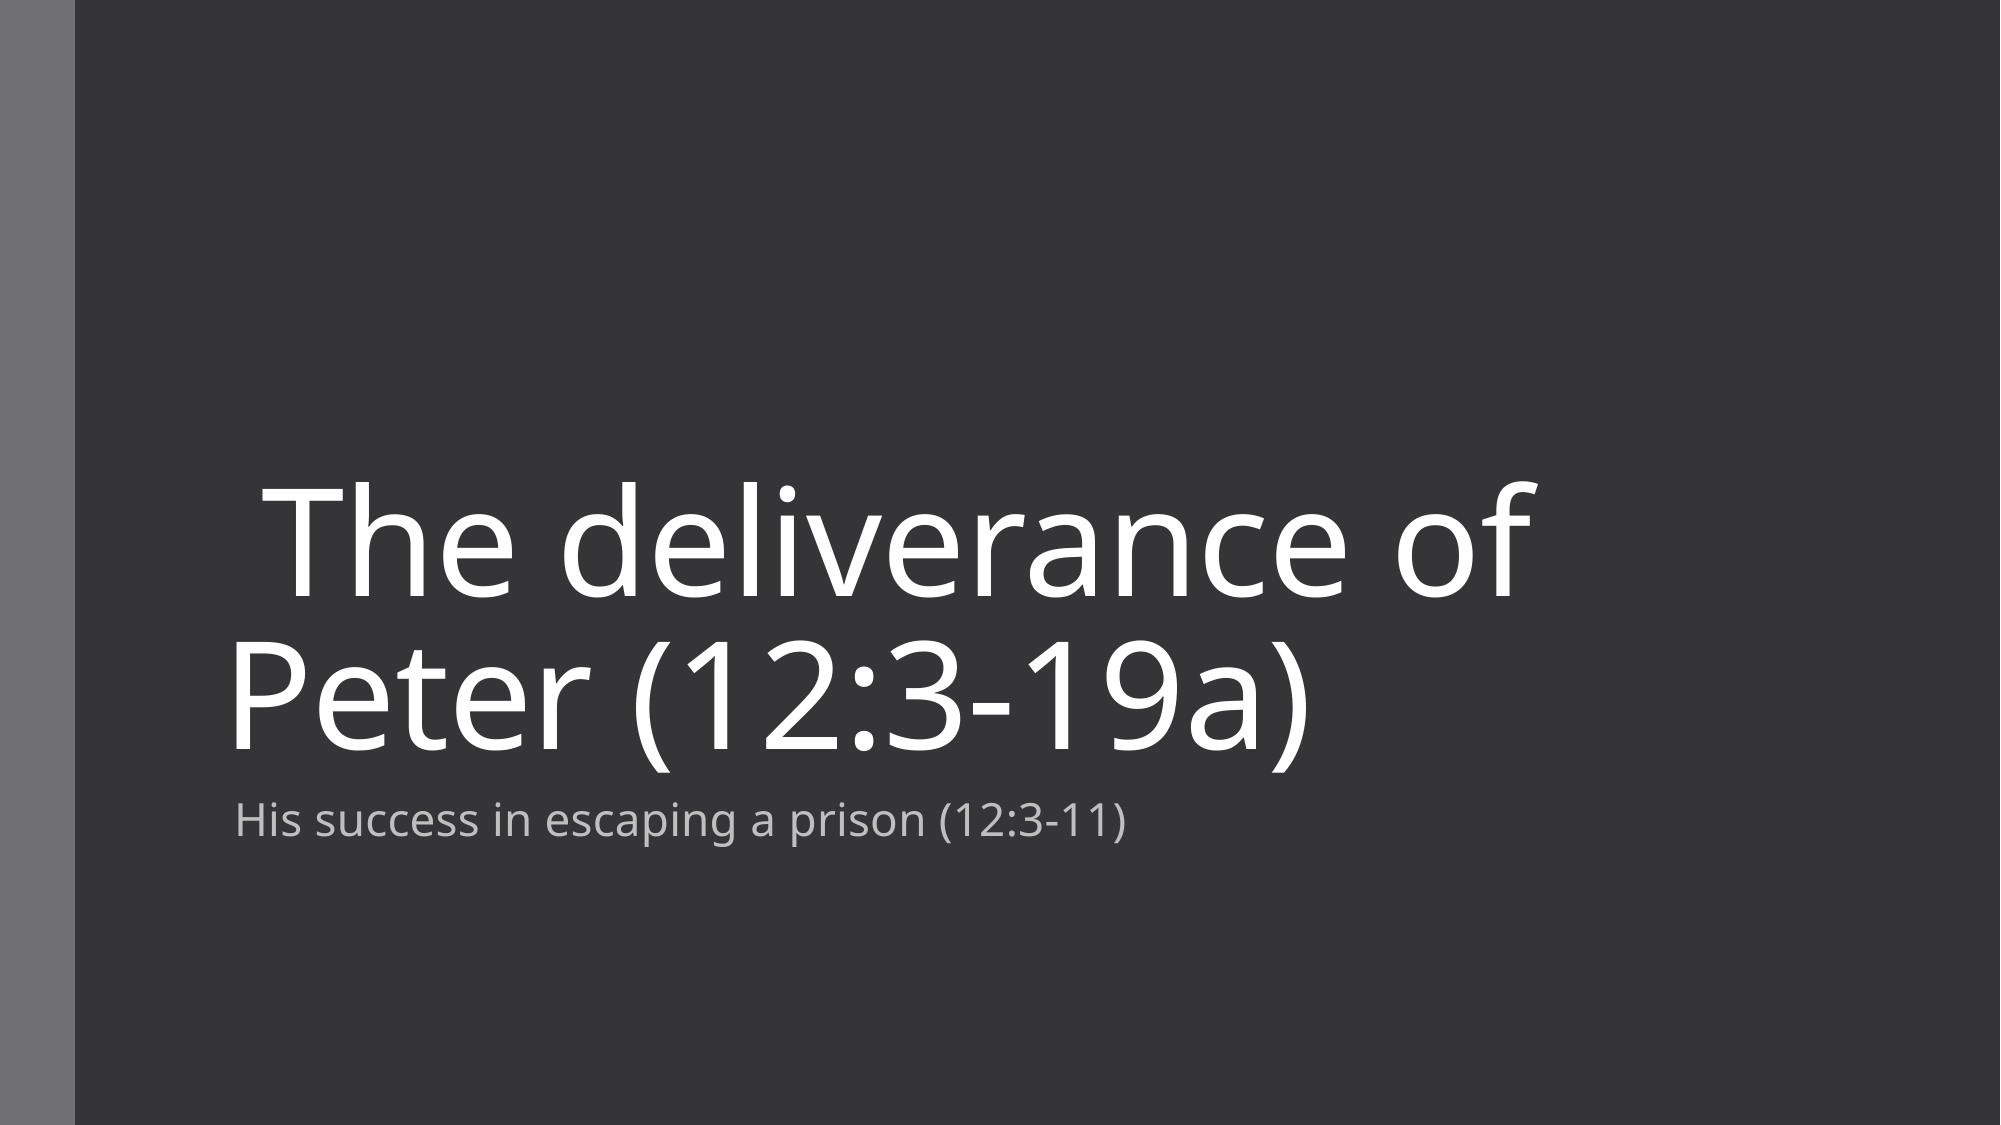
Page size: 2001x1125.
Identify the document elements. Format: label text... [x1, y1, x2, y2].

subtitle His success in escaping a prison (12:3-11) [206, 787, 1752, 1066]
title The deliverance of Peter (12:3-19a) [206, 124, 1752, 787]
